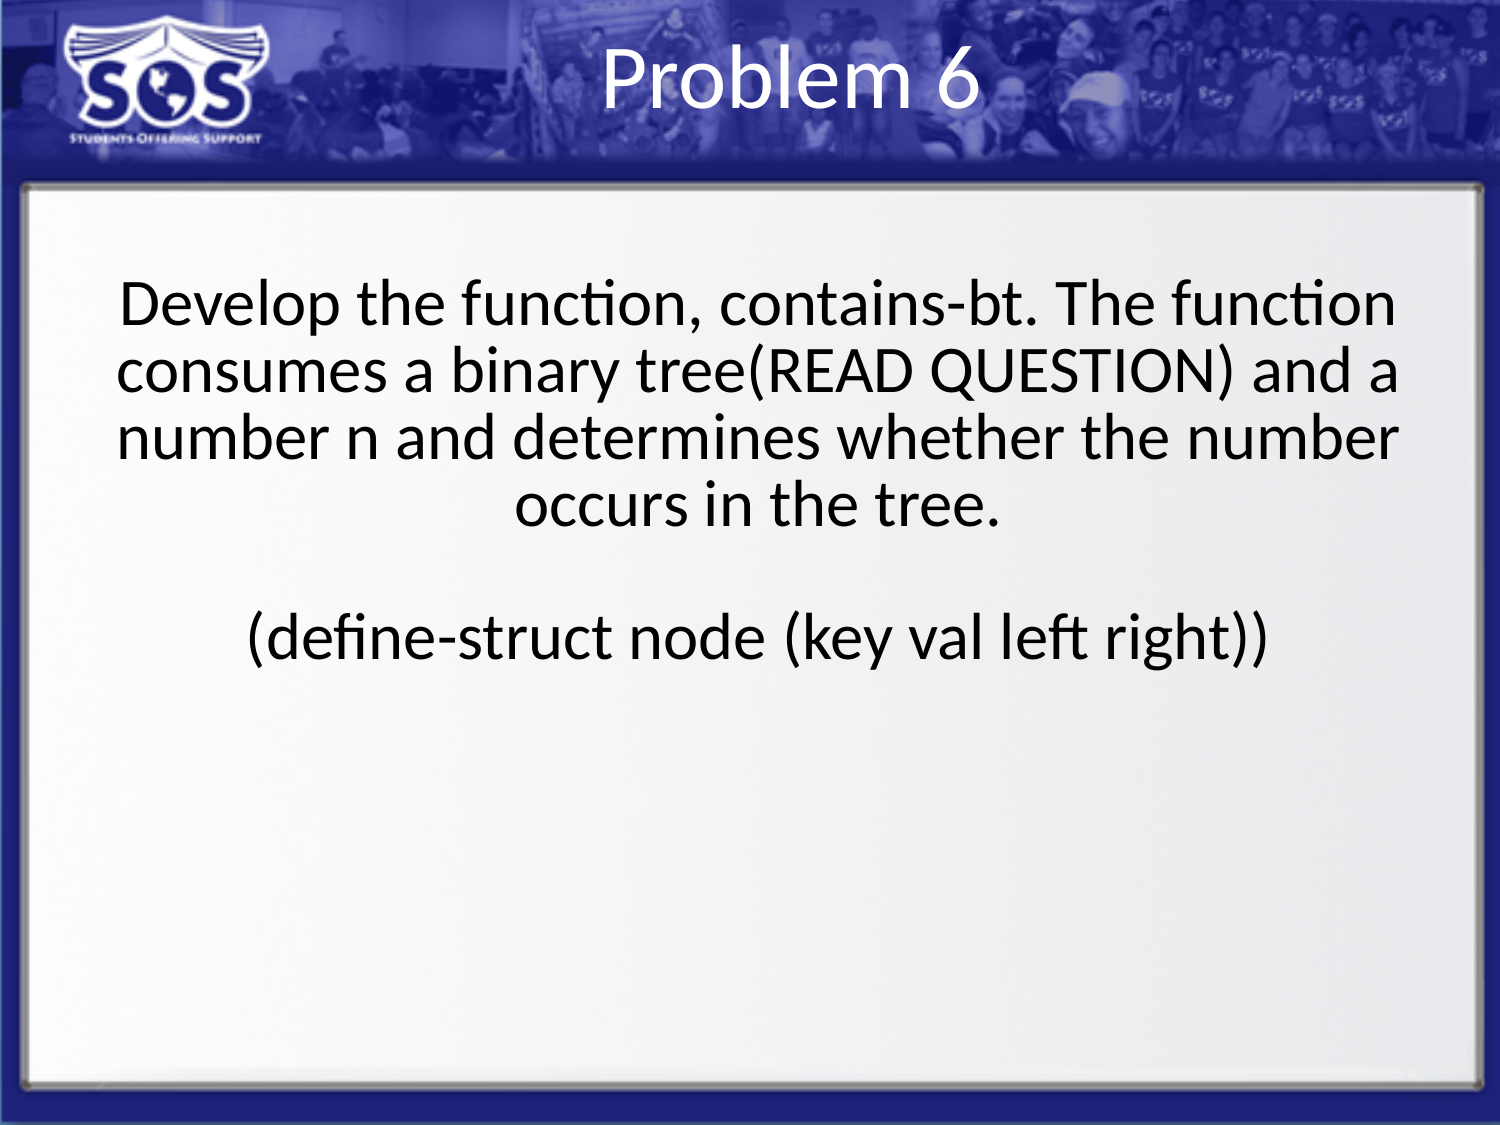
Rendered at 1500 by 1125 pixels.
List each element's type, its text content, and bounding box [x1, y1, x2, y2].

text_box Problem 6 [230, 30, 1353, 157]
text_box Develop the function, contains-bt. The function consumes a binary tree(READ QUESTION) and a number n and determines whether the number occurs in the tree. (define-struct node (key val left right)) [29, 268, 1489, 849]
picture [0, 0, 1500, 1125]
